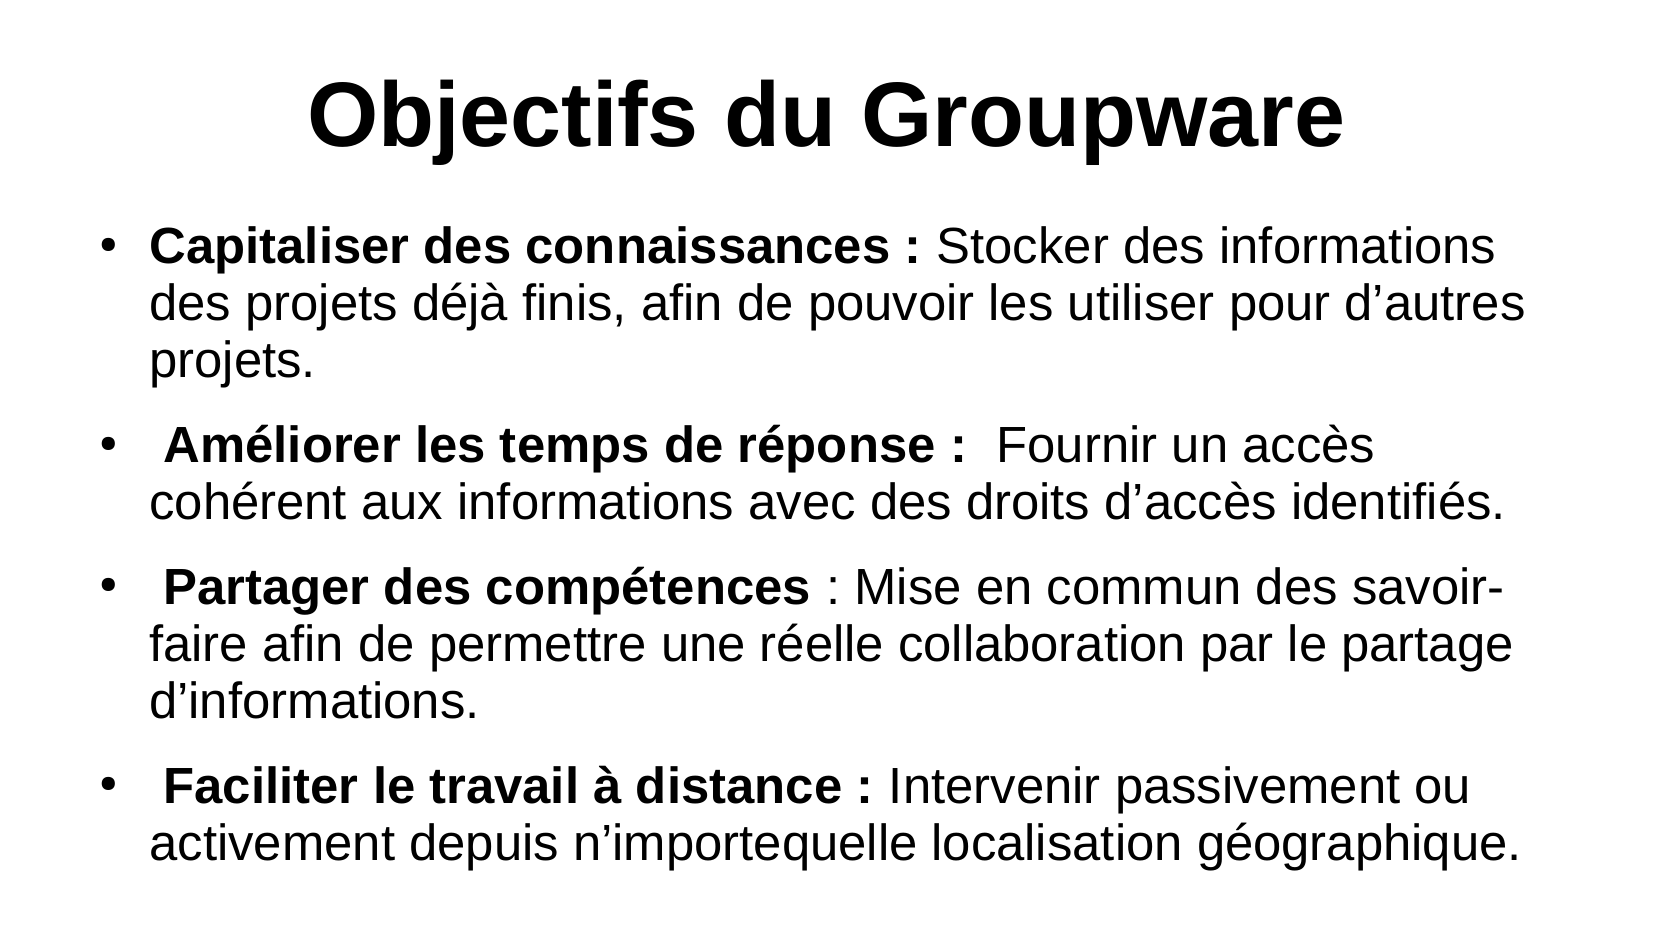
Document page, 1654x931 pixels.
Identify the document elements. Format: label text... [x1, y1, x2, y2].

list Capitaliser des connaissances : Stocker des informations des projets déjà finis, afin de pouvoir les utiliser pour d’autres projets. Améliorer les temps de réponse : Fournir un accès cohérent aux informations avec des droits d’accès identifiés. Partager des compétences : Mise en commun des savoir-faire afin de permettre une réelle collaboration par le partage d’informations. Faciliter le travail à distance : Intervenir passivement ou activement depuis n’importequelle localisation géographique. [82, 217, 1571, 875]
title Objectifs du Groupware [82, 37, 1571, 193]
